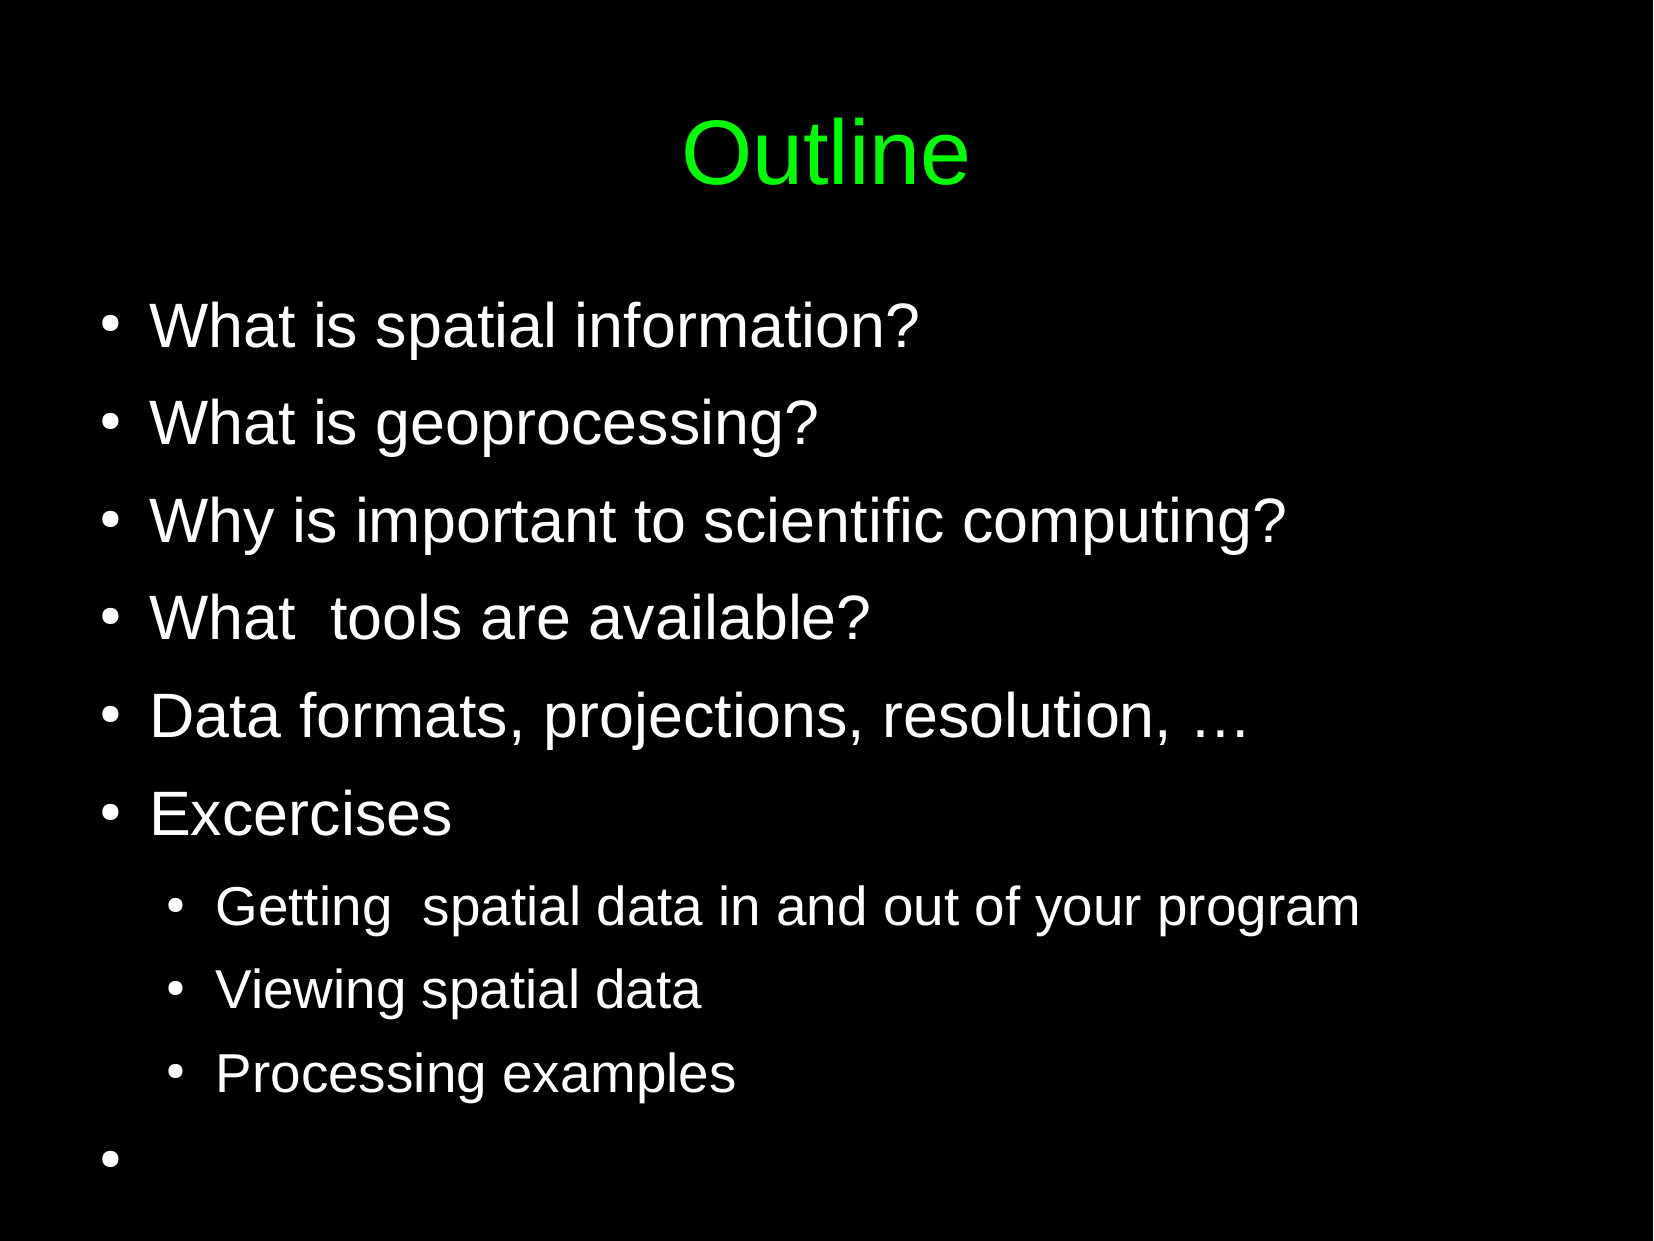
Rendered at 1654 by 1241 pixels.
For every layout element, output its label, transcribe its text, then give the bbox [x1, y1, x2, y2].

list What is spatial information? What is geoprocessing? Why is important to scientific computing? What tools are available? Data formats, projections, resolution, … Excercises Getting spatial data in and out of your program Viewing spatial data Processing examples [82, 290, 1571, 1109]
title Outline [82, 49, 1571, 257]
